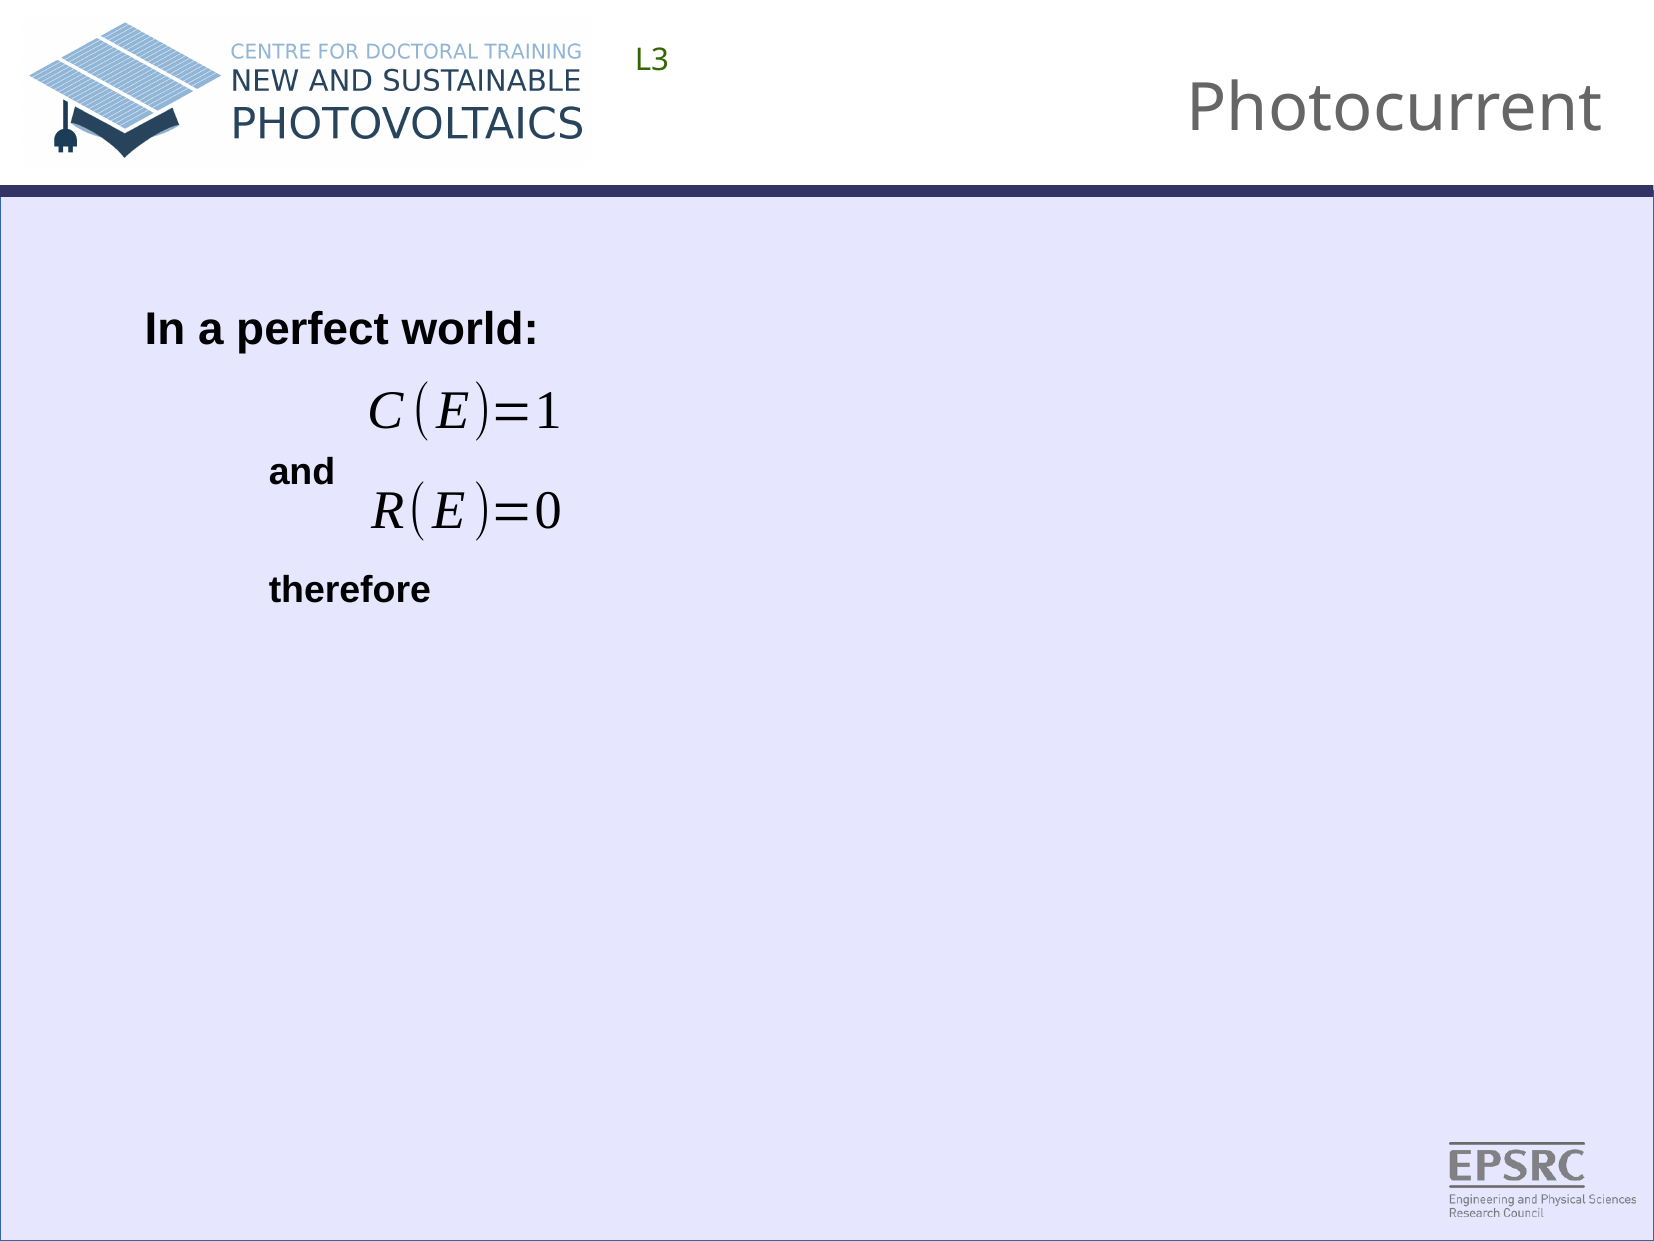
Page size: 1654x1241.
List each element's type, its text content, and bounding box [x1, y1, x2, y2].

text_box In a perfect world: [129, 295, 567, 362]
chart [354, 477, 578, 544]
picture [19, 17, 591, 166]
text_box L3 [620, 29, 880, 80]
text_box and [253, 442, 351, 512]
chart [354, 377, 577, 444]
picture [1449, 1142, 1636, 1217]
text_box therefore [253, 561, 446, 630]
text_box [0, 197, 1654, 1241]
text_box Photocurrent [767, 52, 1619, 142]
